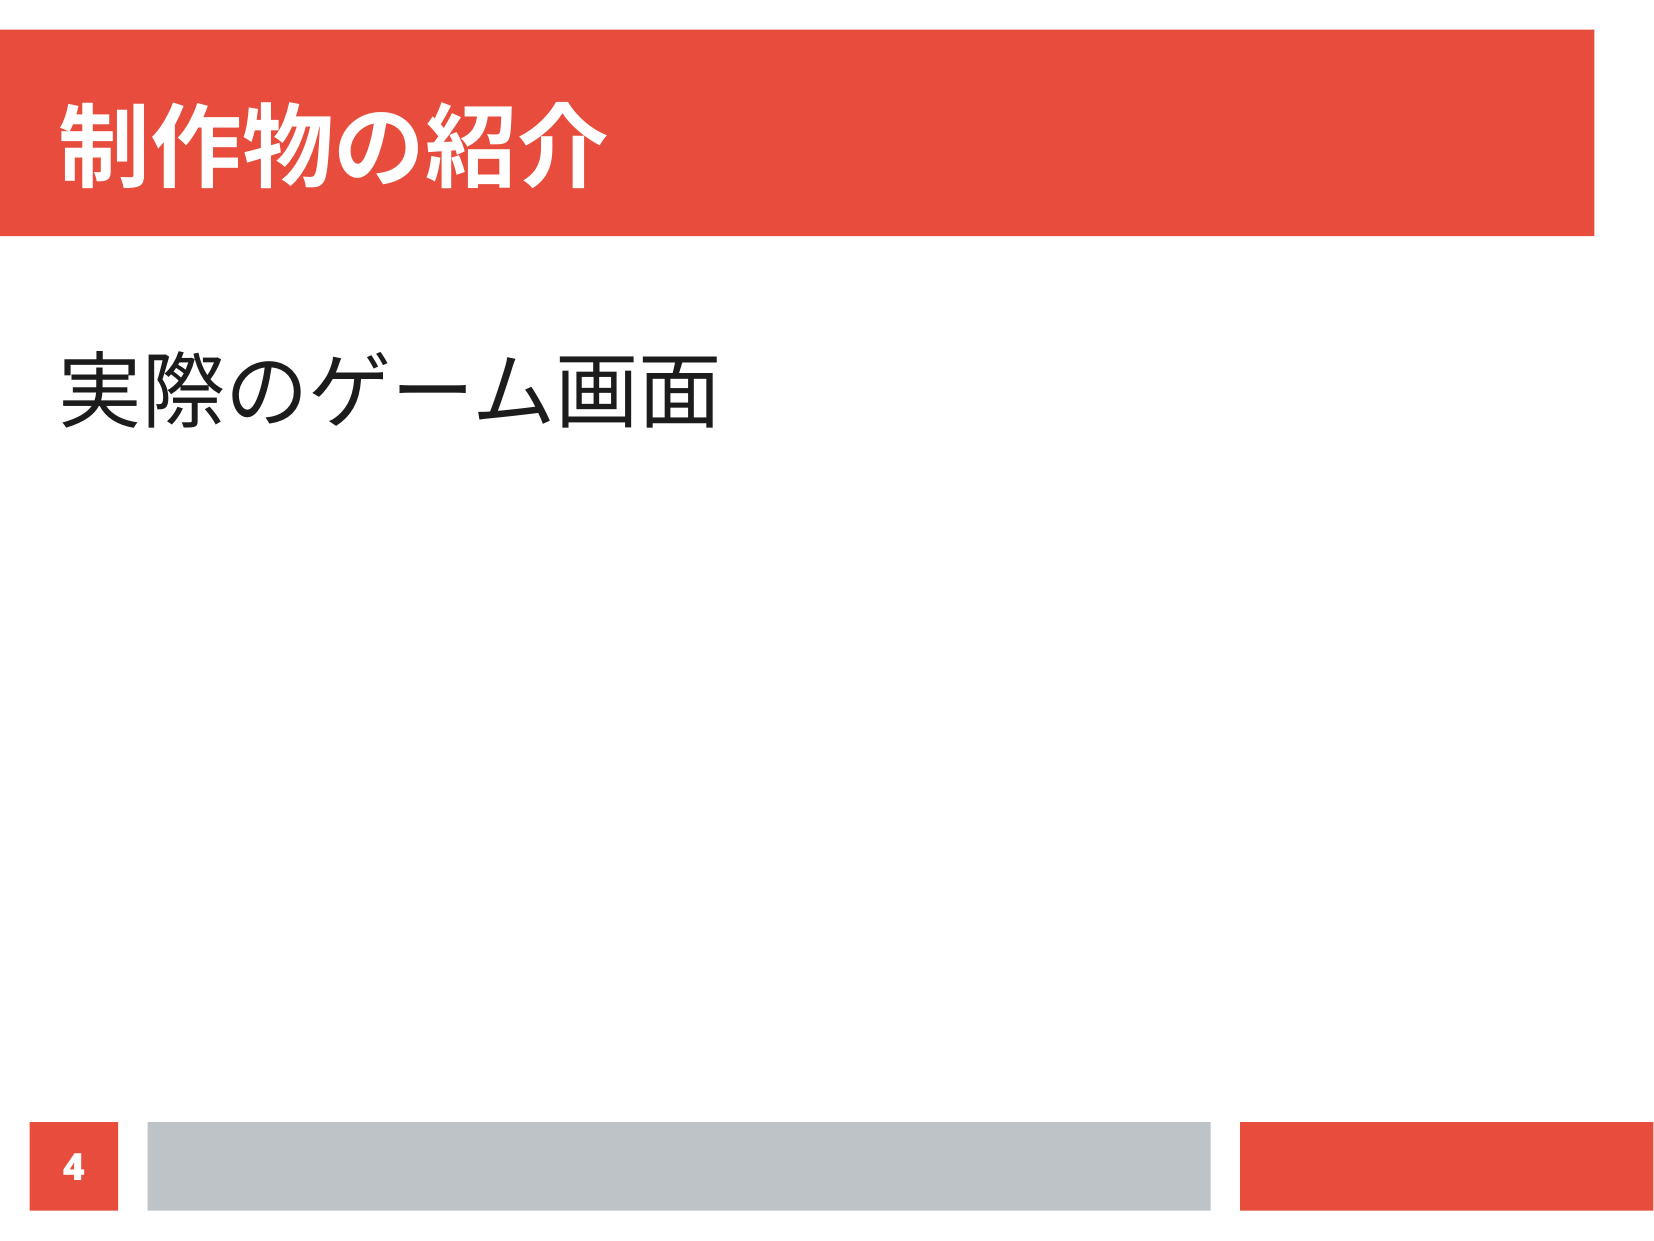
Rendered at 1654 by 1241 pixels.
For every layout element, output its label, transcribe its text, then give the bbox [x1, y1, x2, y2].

title 制作物の紹介 [59, 59, 1595, 207]
list 実際のゲーム画面 [59, 324, 1565, 1093]
